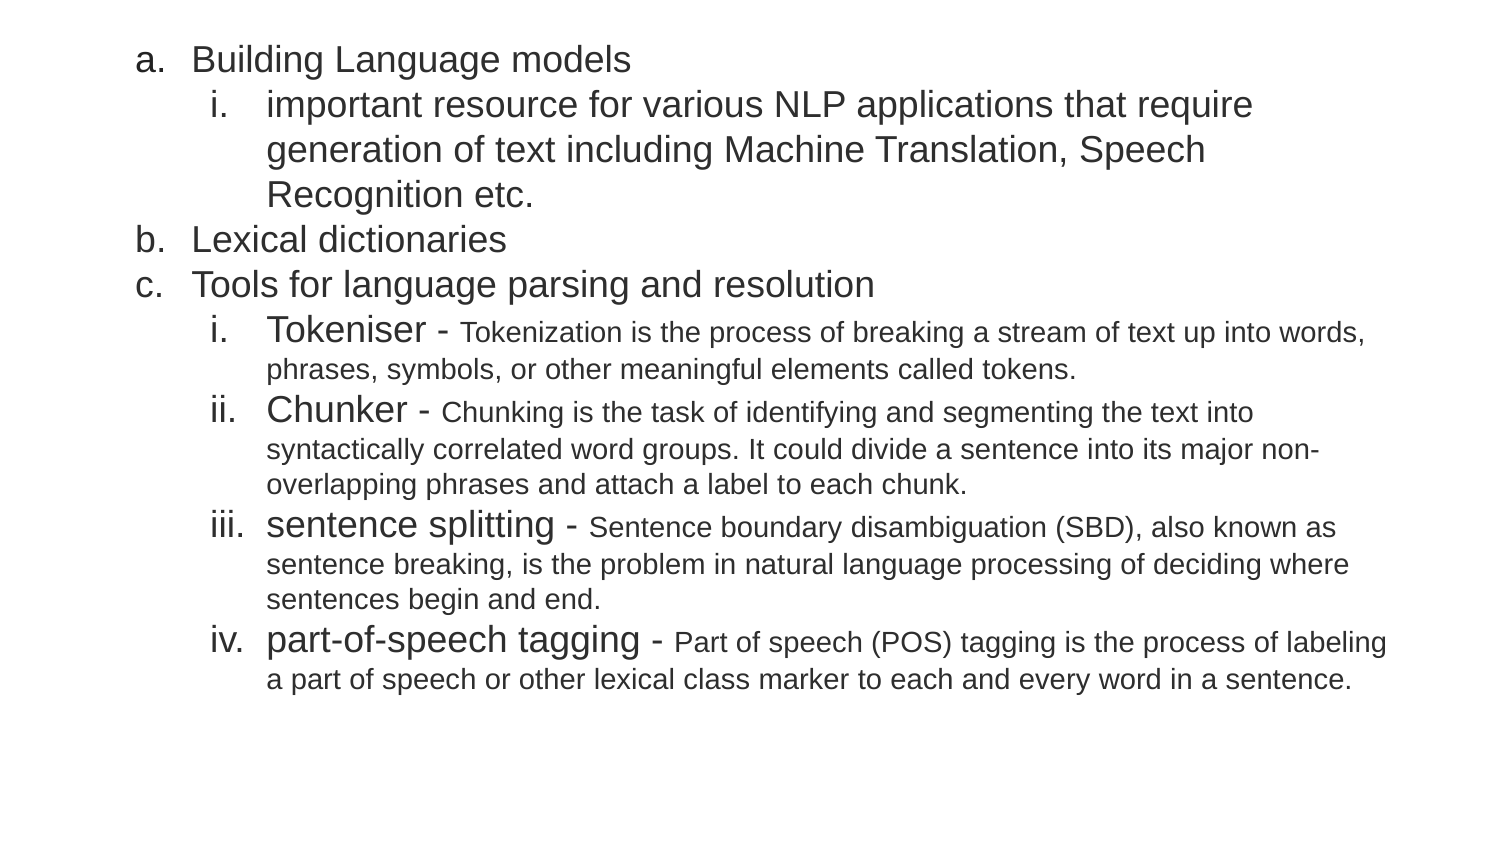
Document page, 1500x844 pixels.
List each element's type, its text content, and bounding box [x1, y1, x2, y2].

list Building Language models important resource for various NLP applications that require generation of text including Machine Translation, Speech Recognition etc. Lexical dictionaries Tools for language parsing and resolution Tokeniser - Tokenization is the process of breaking a stream of text up into words, phrases, symbols, or other meaningful elements called tokens. Chunker - Chunking is the task of identifying and segmenting the text into syntactically correlated word groups. It could divide a sentence into its major non-overlapping phrases and attach a label to each chunk. sentence splitting - Sentence boundary disambiguation (SBD), also known as sentence breaking, is the problem in natural language processing of deciding where sentences begin and end. part-of-speech tagging - Part of speech (POS) tagging is the process of labeling a part of speech or other lexical class marker to each and every word in a sentence. [26, 20, 1425, 581]
